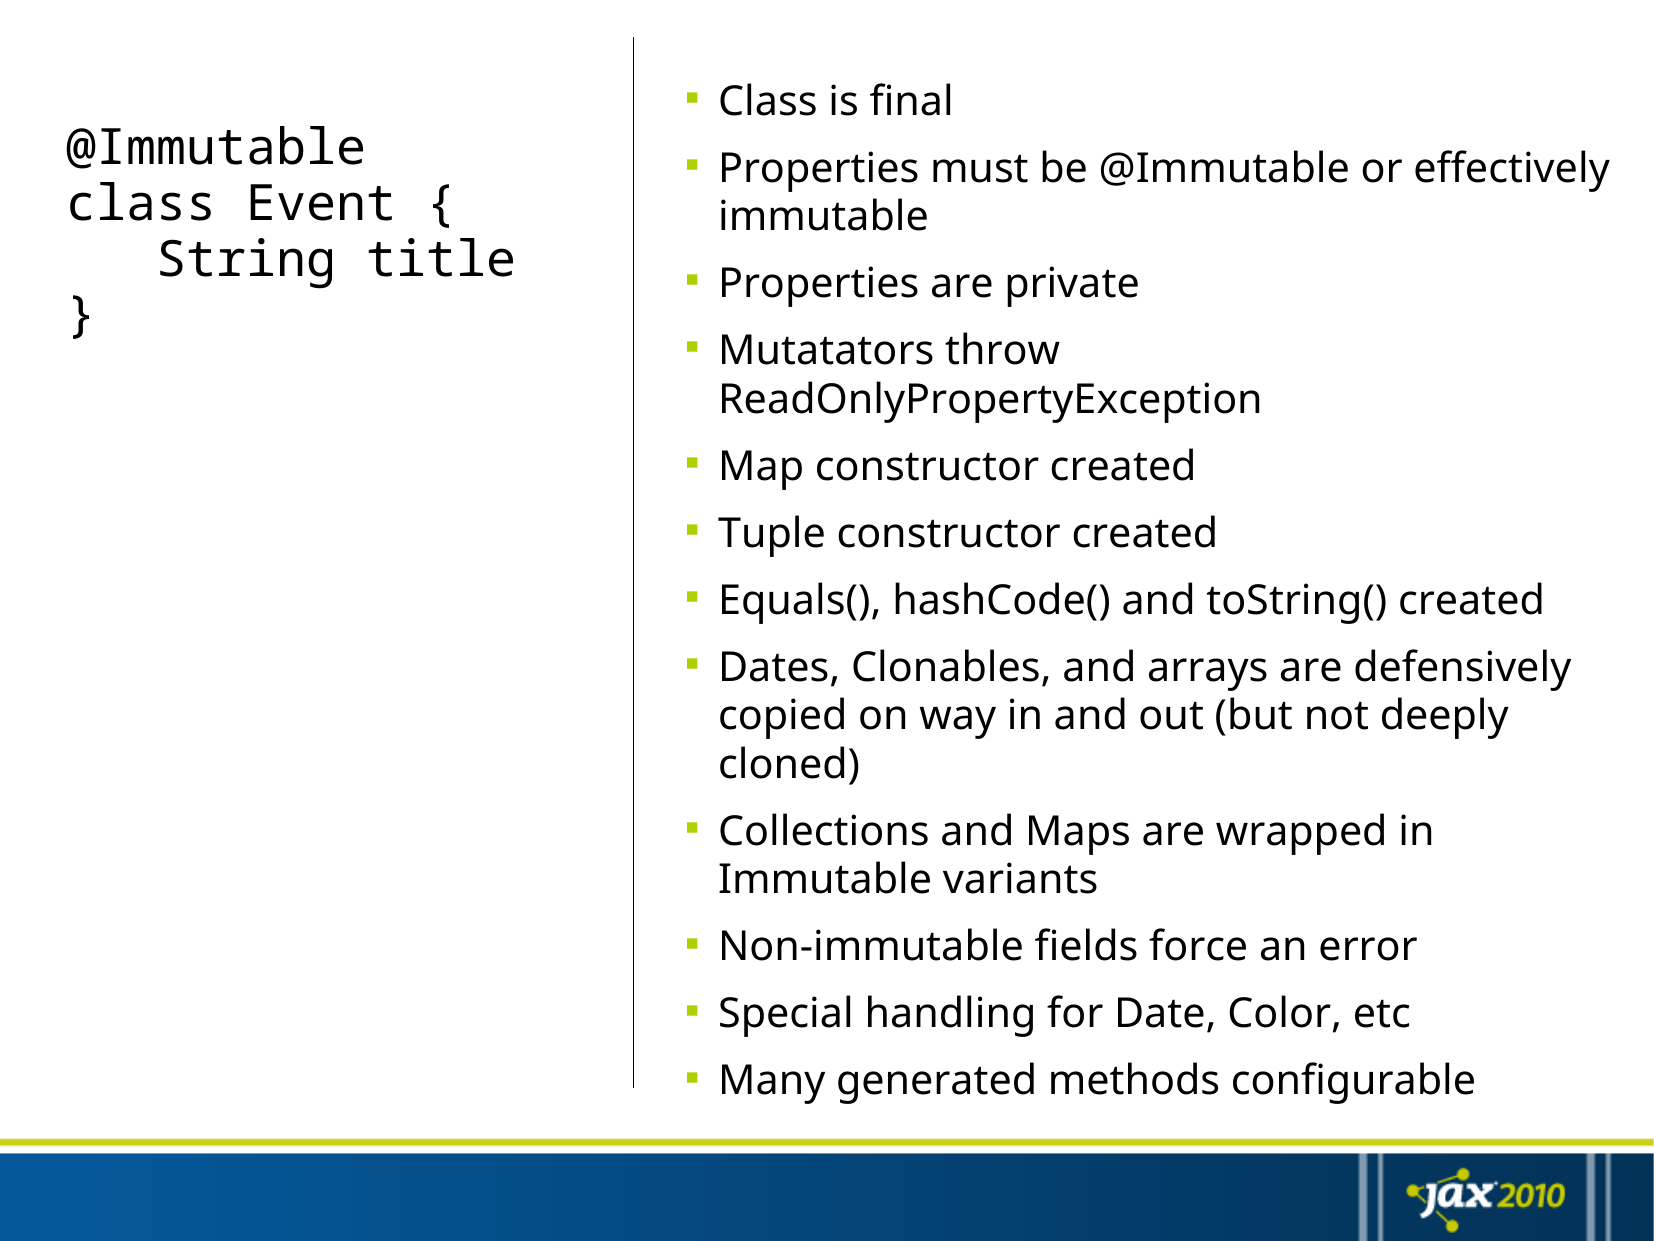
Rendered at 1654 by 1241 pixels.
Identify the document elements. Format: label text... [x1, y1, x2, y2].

list Class is final Properties must be @Immutable or effectively immutable Properties are private Mutatators throw ReadOnlyPropertyException Map constructor created Tuple constructor created Equals(), hashCode() and toString() created Dates, Clonables, and arrays are defensively copied on way in and out (but not deeply cloned) Collections and Maps are wrapped in Immutable variants Non-immutable fields force an error Special handling for Date, Color, etc Many generated methods configurable [675, 75, 1613, 1114]
text_box @Immutable class Event { String title } [51, 112, 675, 1088]
picture [0, 0, 1654, 1241]
